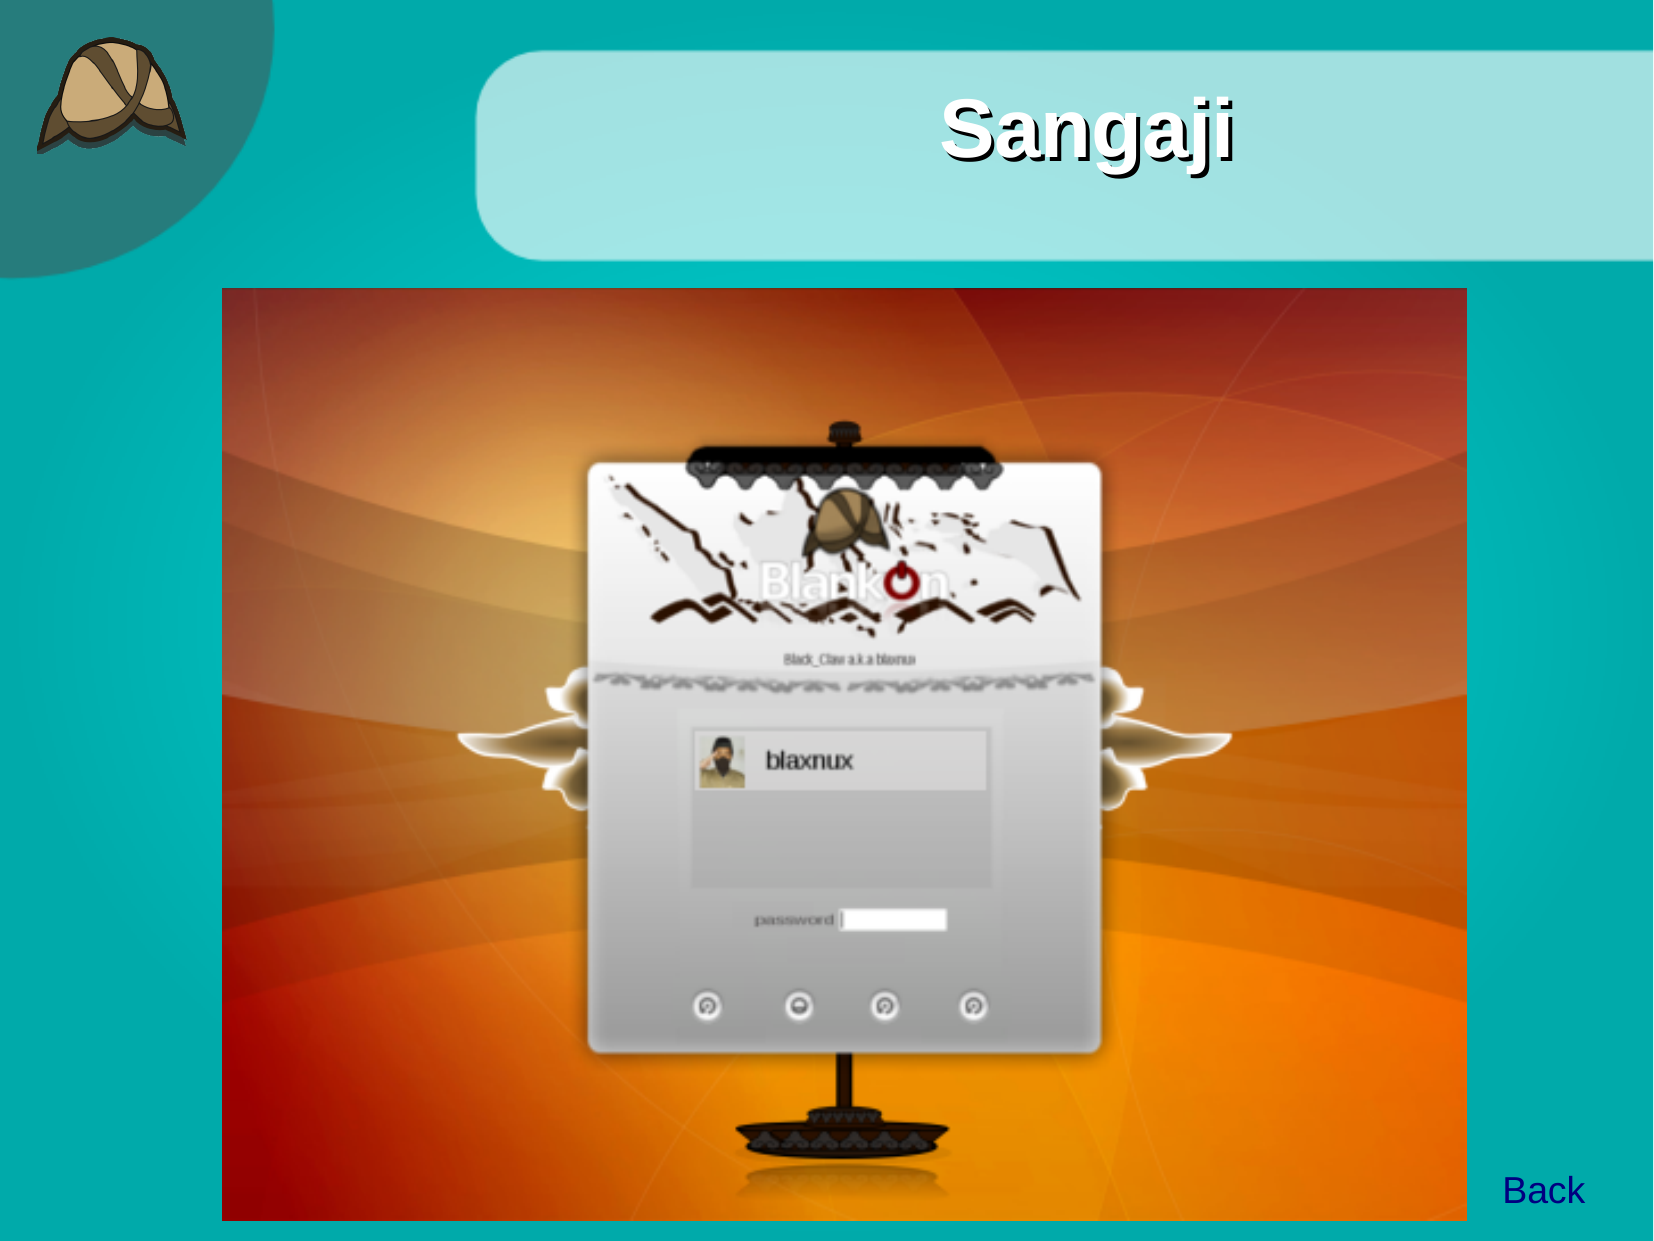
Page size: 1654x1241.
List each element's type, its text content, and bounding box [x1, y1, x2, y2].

text_box Back [1487, 1162, 1653, 1238]
text_box Sangaji [524, 75, 1650, 226]
picture [0, 0, 1654, 1241]
